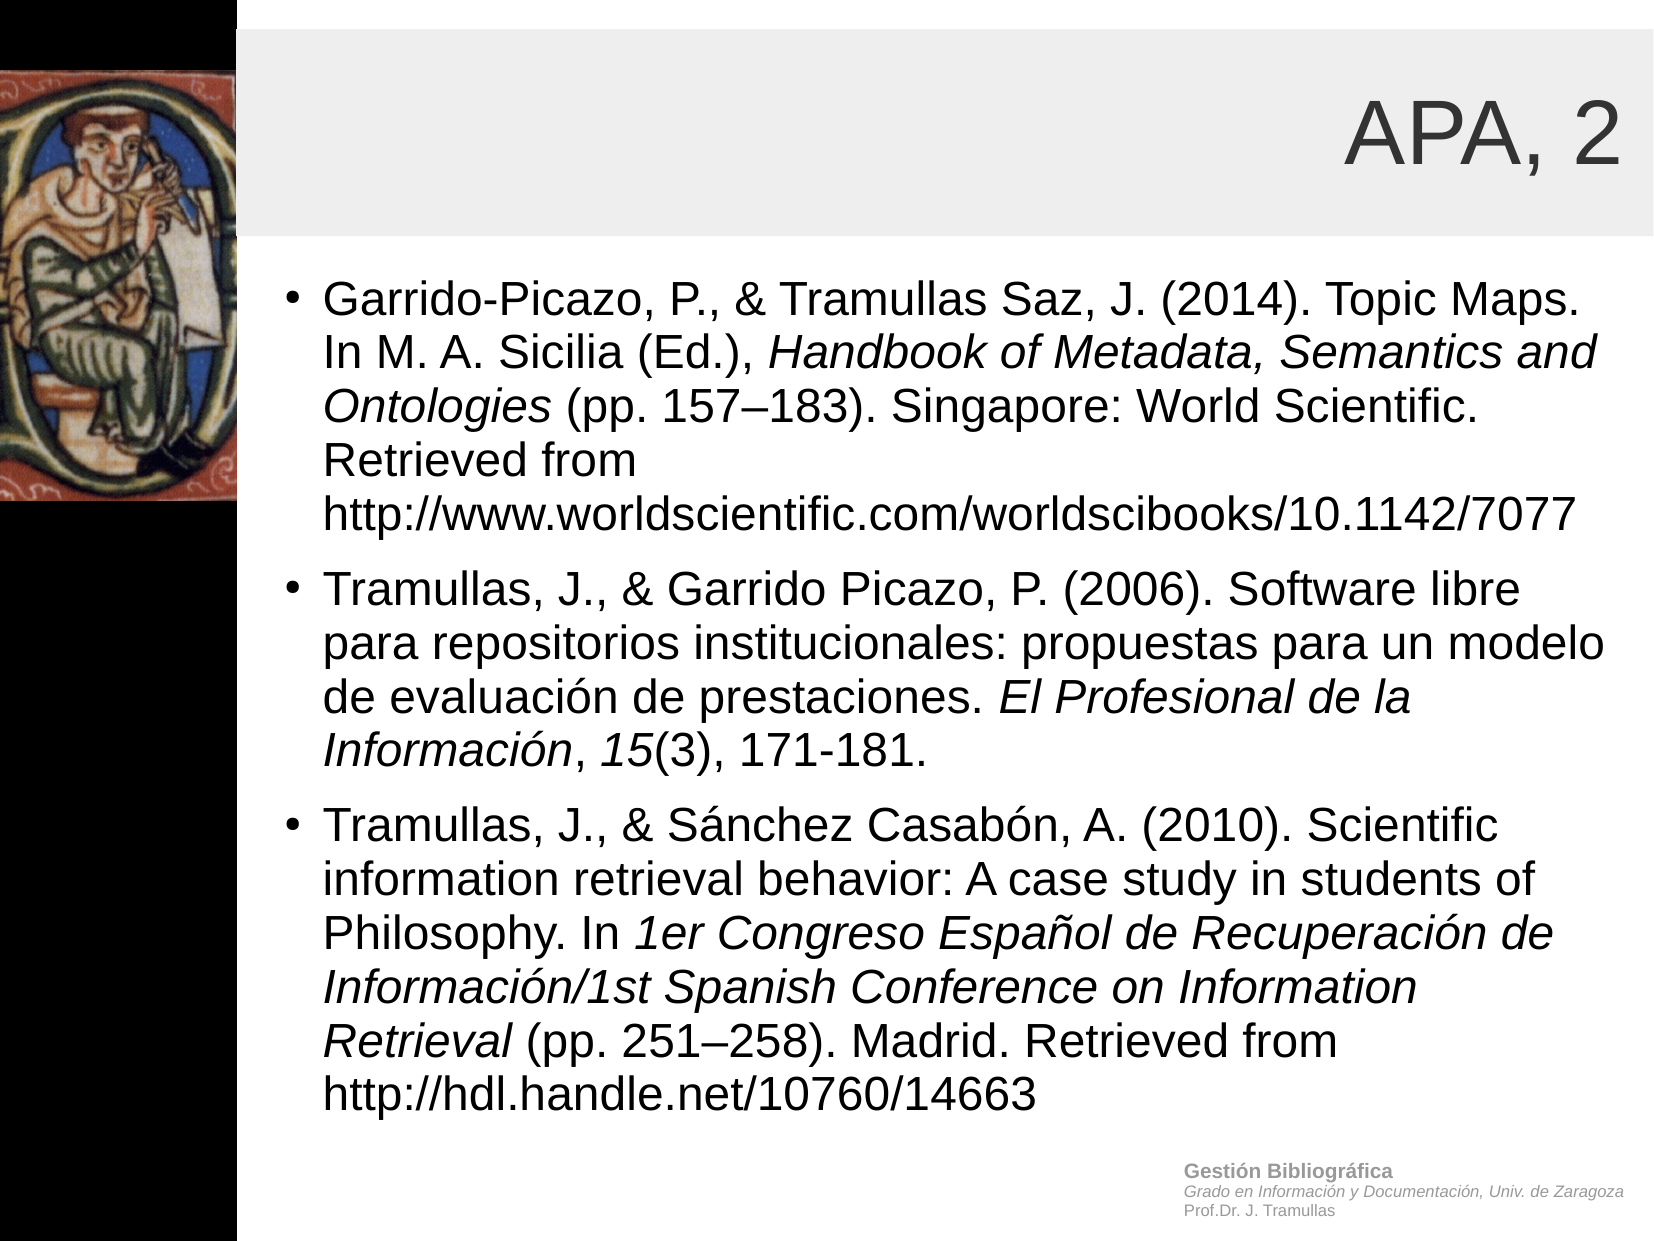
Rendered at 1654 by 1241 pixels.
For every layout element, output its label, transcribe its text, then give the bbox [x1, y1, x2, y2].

picture [0, 70, 237, 501]
list Garrido-Picazo, P., & Tramullas Saz, J. (2014). Topic Maps. In M. A. Sicilia (Ed.), Handbook of Metadata, Semantics and Ontologies (pp. 157–183). Singapore: World Scientific. Retrieved from http://www.worldscientific.com/worldscibooks/10.1142/7077 Tramullas, J., & Garrido Picazo, P. (2006). Software libre para repositorios institucionales: propuestas para un modelo de evaluación de prestaciones. El Profesional de la Información, 15(3), 171-181. Tramullas, J., & Sánchez Casabón, A. (2010). Scientific information retrieval behavior: A case study in students of Philosophy. In 1er Congreso Español de Recuperación de Información/1st Spanish Conference on Information Retrieval (pp. 251–258). Madrid. Retrieved from http://hdl.handle.net/10760/14663 [271, 271, 1619, 1134]
title APA, 2 [236, 29, 1654, 237]
